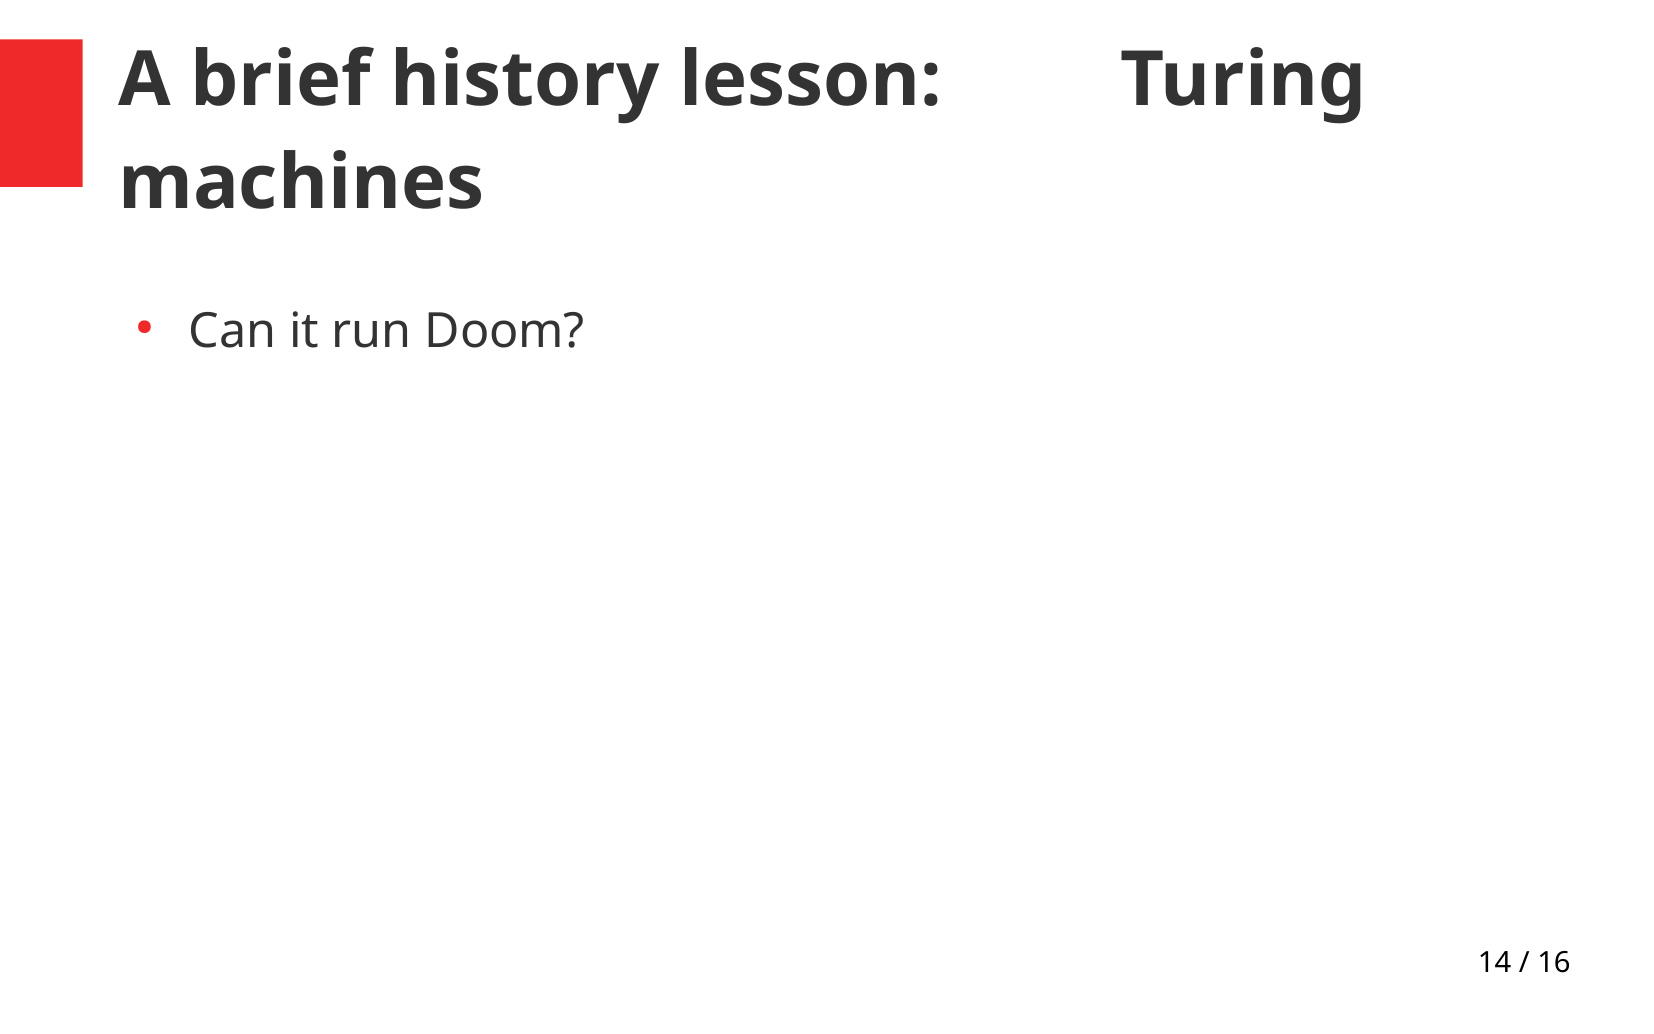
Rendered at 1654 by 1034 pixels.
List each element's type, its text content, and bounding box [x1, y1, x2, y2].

title A brief history lesson: Turing machines [118, 38, 1571, 217]
list Can it run Doom? [118, 295, 1536, 895]
